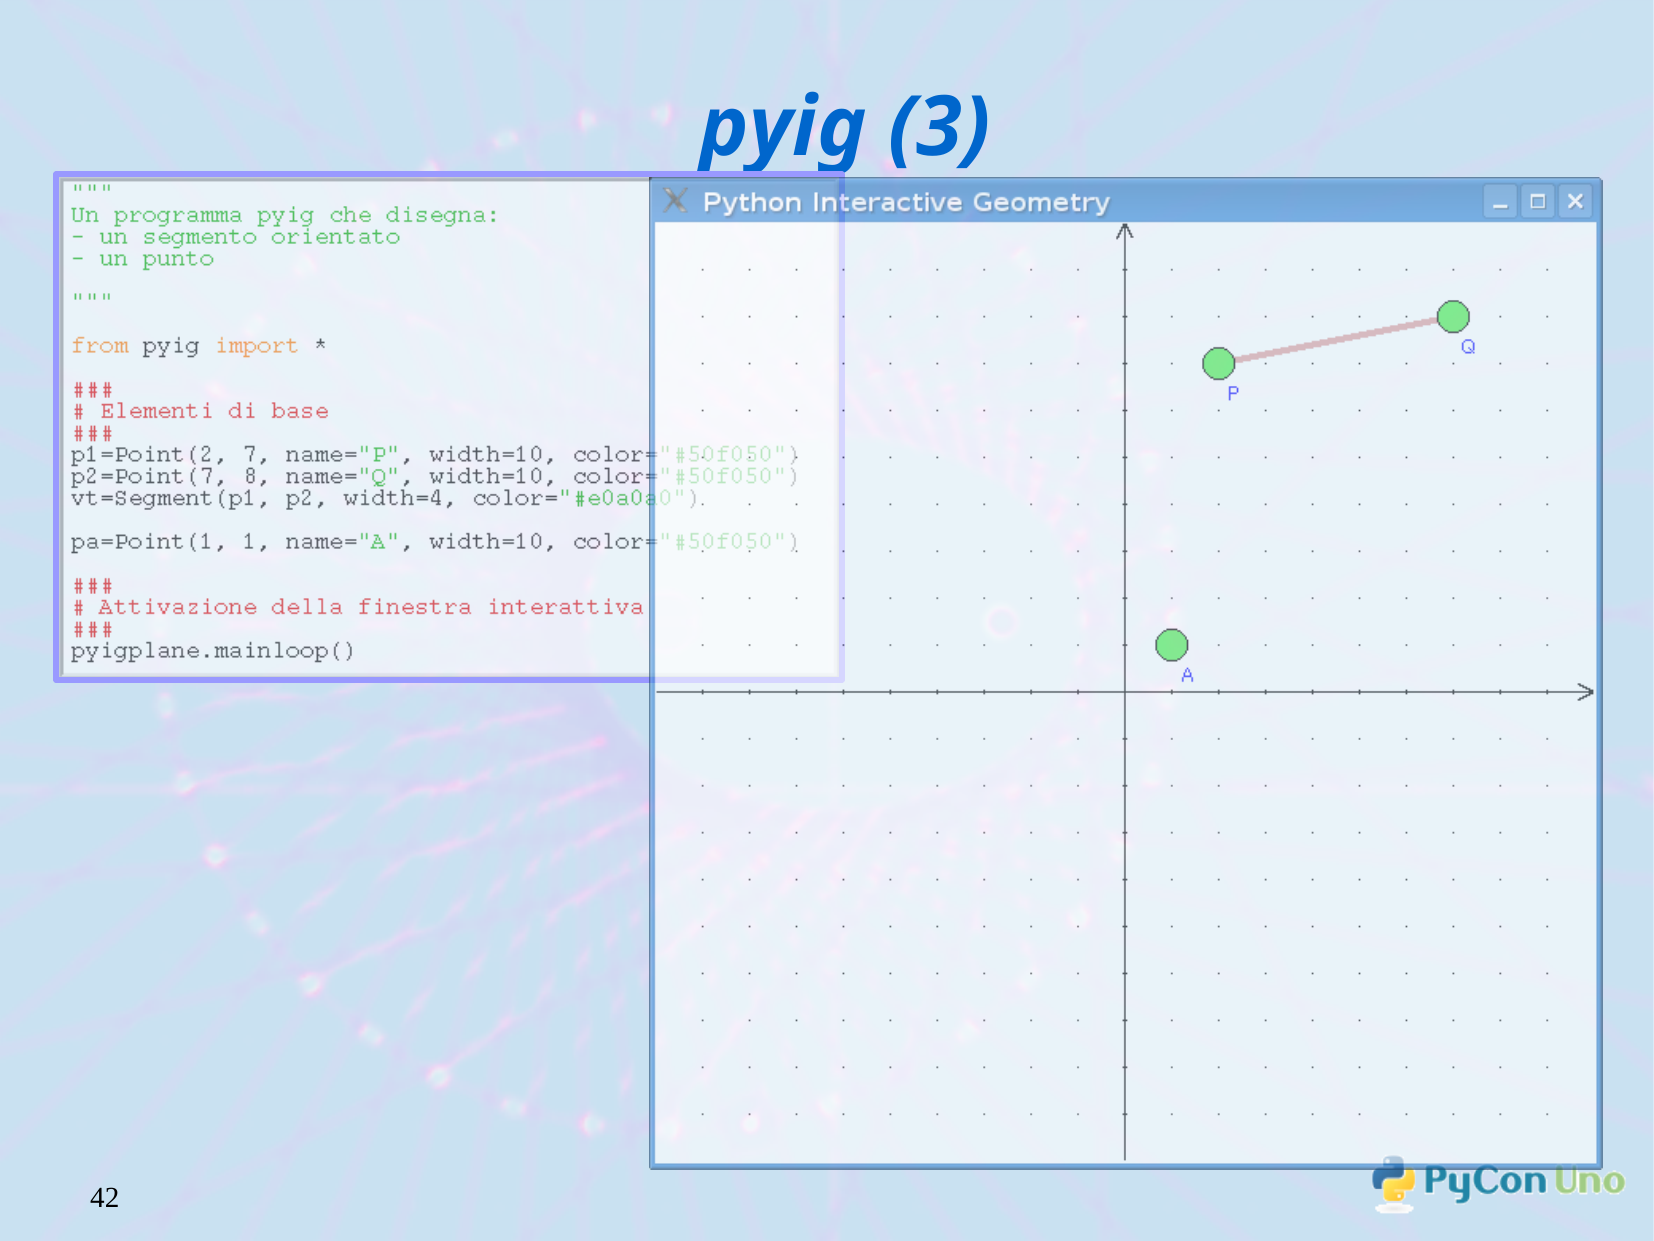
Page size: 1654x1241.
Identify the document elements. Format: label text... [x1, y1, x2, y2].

title pyig (3) [139, 19, 1552, 177]
picture [0, 0, 1654, 1241]
